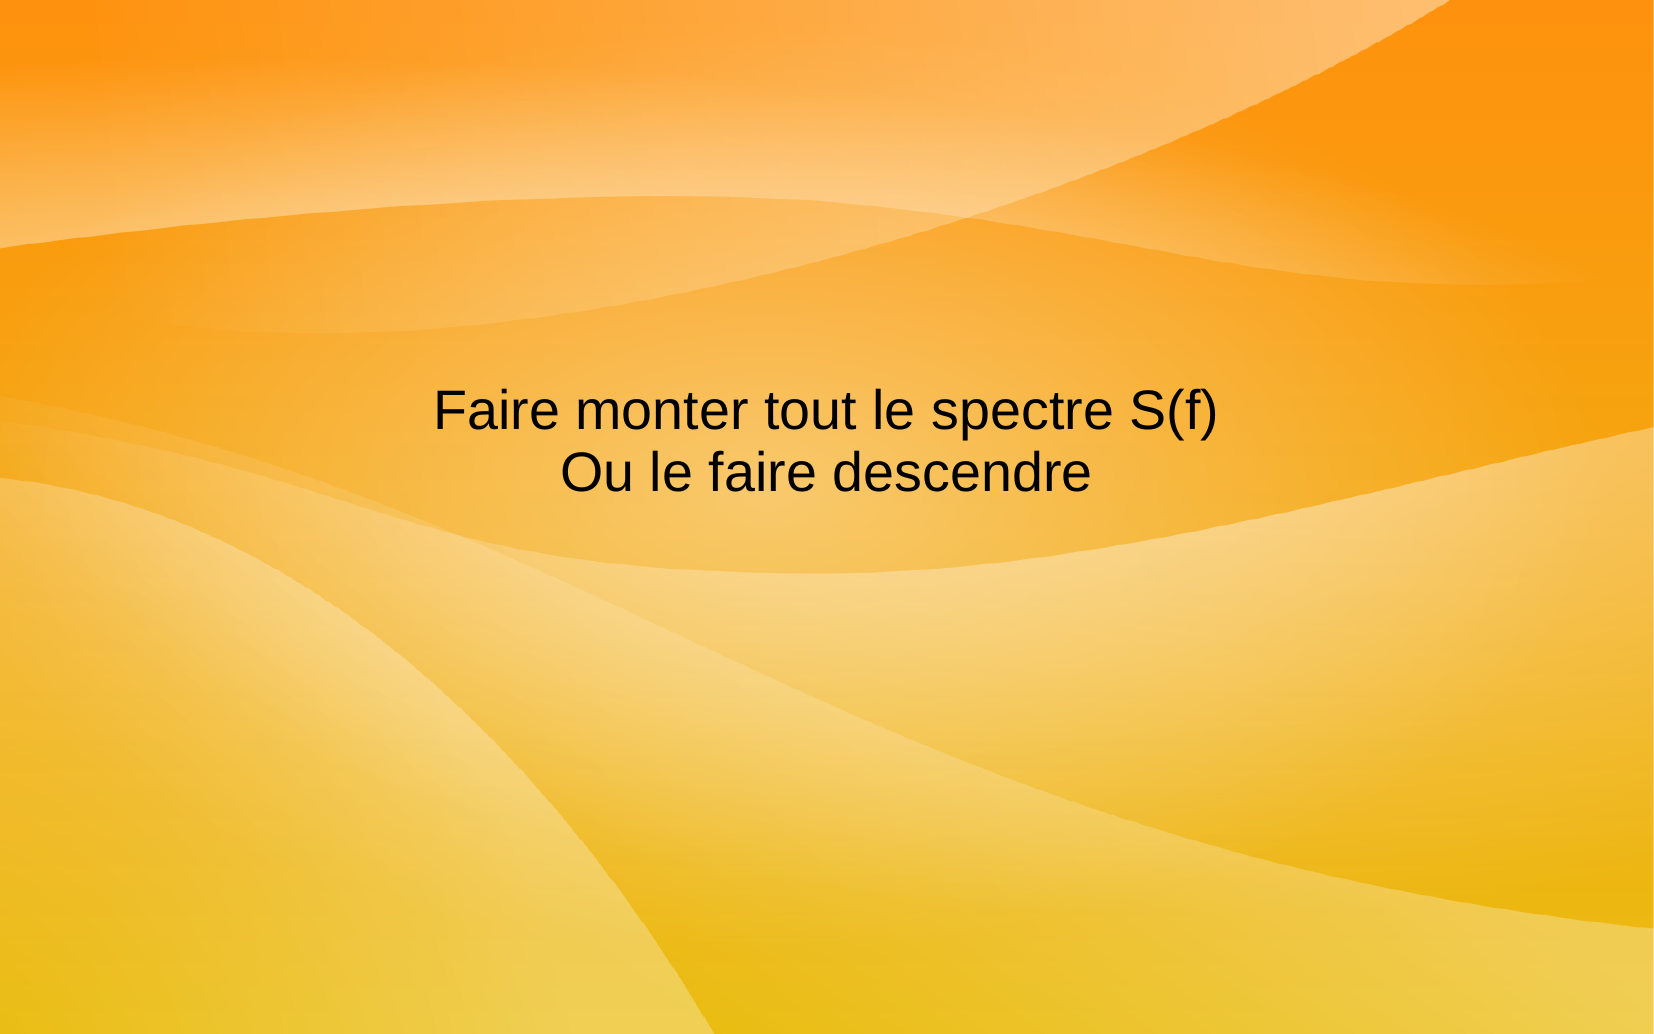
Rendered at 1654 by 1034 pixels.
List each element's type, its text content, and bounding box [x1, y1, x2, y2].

subtitle Faire monter tout le spectre S(f) Ou le faire descendre [82, 41, 1571, 842]
picture [0, 0, 1654, 1034]
